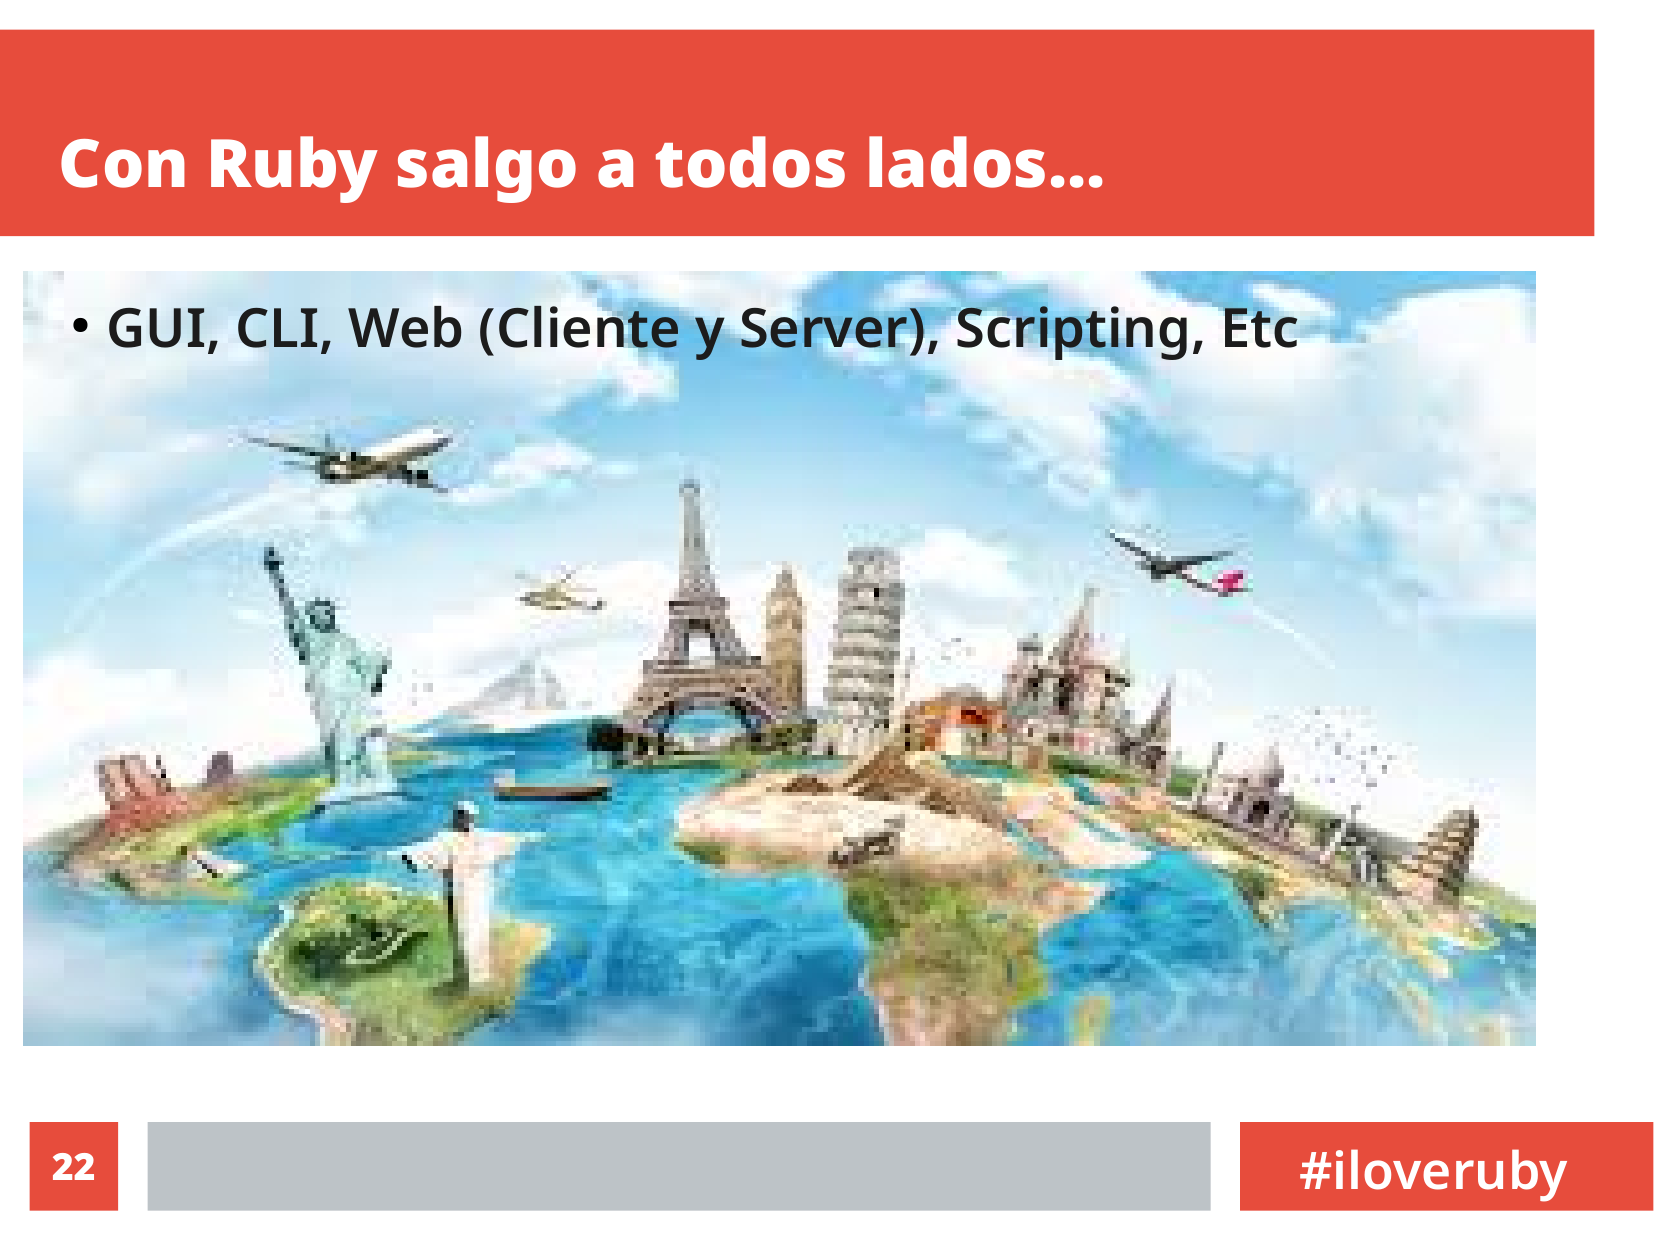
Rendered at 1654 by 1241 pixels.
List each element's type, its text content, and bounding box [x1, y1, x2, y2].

list GUI, CLI, Web (Cliente y Server), Scripting, Etc [70, 289, 1430, 485]
picture [23, 271, 1536, 1046]
title Con Ruby salgo a todos lados... [59, 59, 1595, 207]
list #iloveruby [1299, 1133, 1607, 1205]
